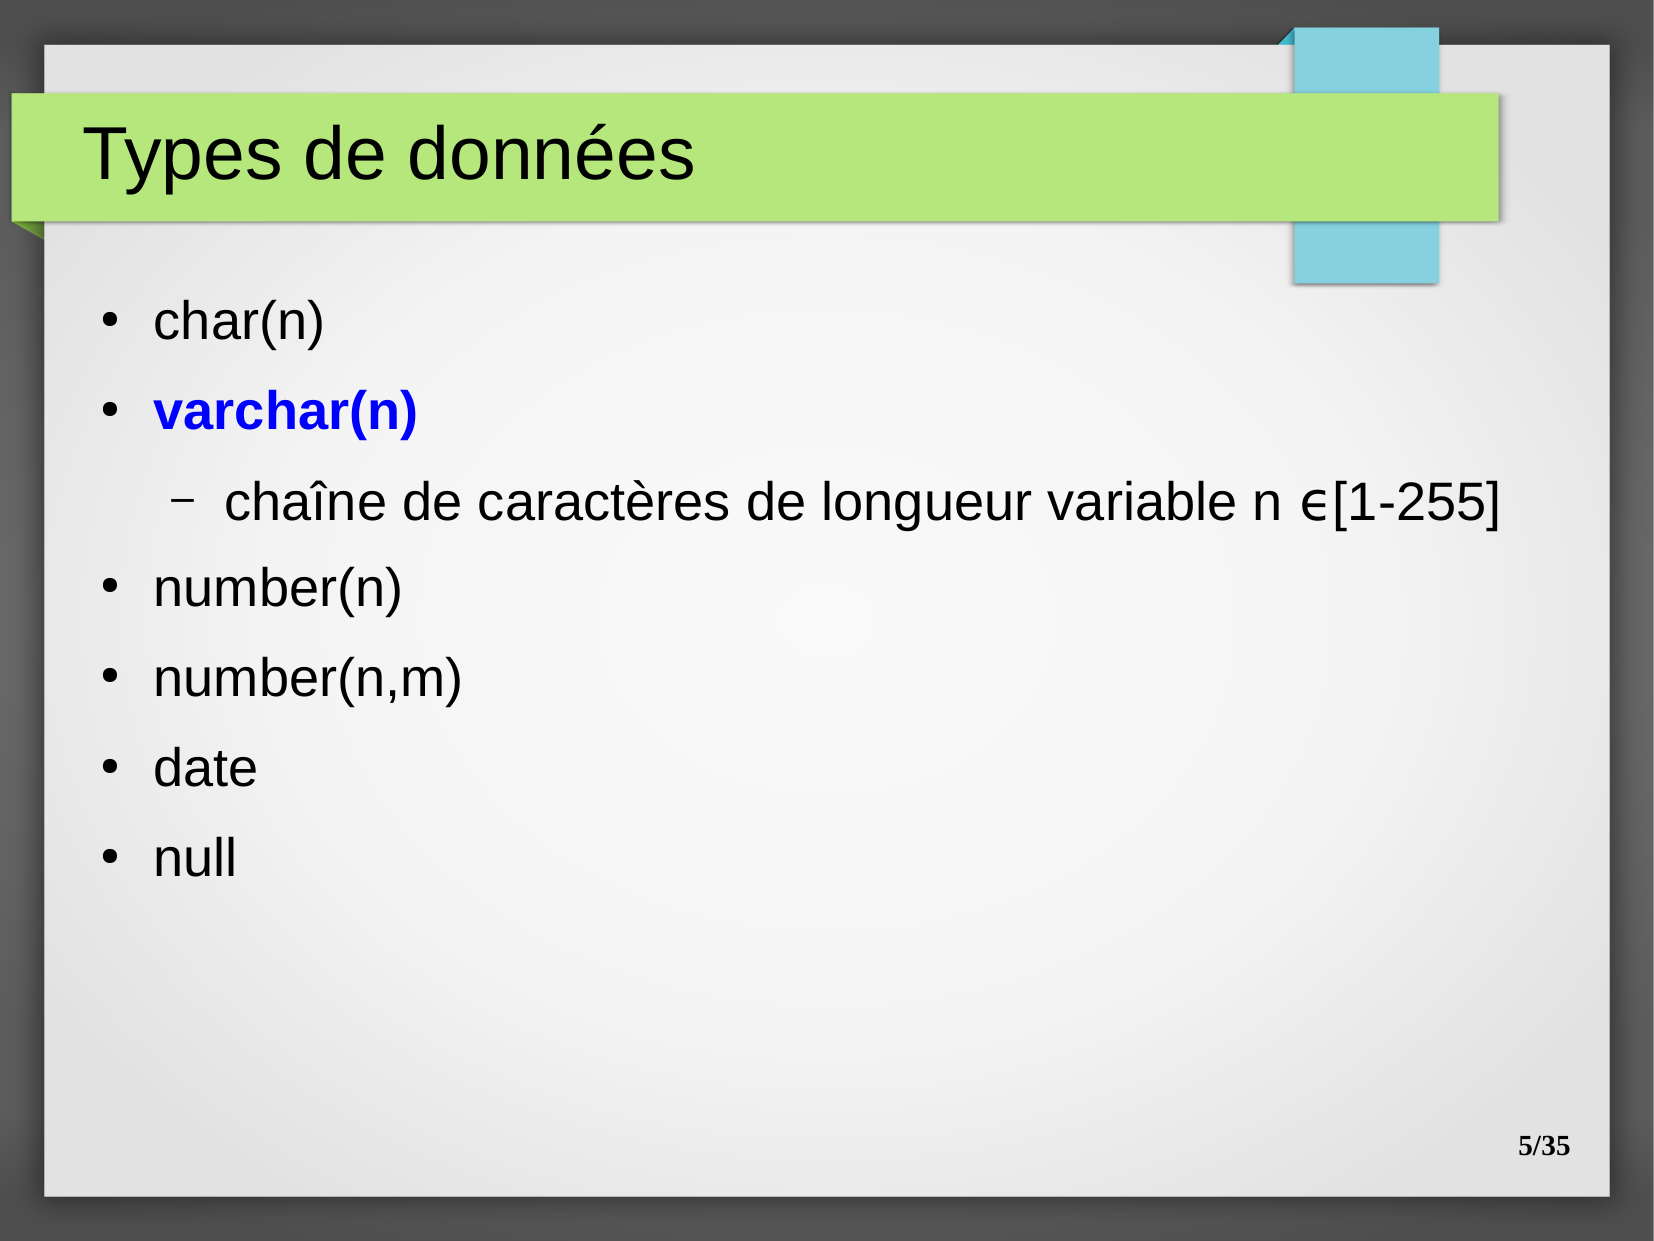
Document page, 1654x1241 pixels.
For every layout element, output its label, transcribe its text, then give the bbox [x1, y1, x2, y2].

picture [0, 0, 1654, 1241]
list char(n) varchar(n) chaîne de caractères de longueur variable n ϵ[1-255] number(n) number(n,m) date null [82, 290, 1571, 1109]
title Types de données [82, 94, 1264, 213]
